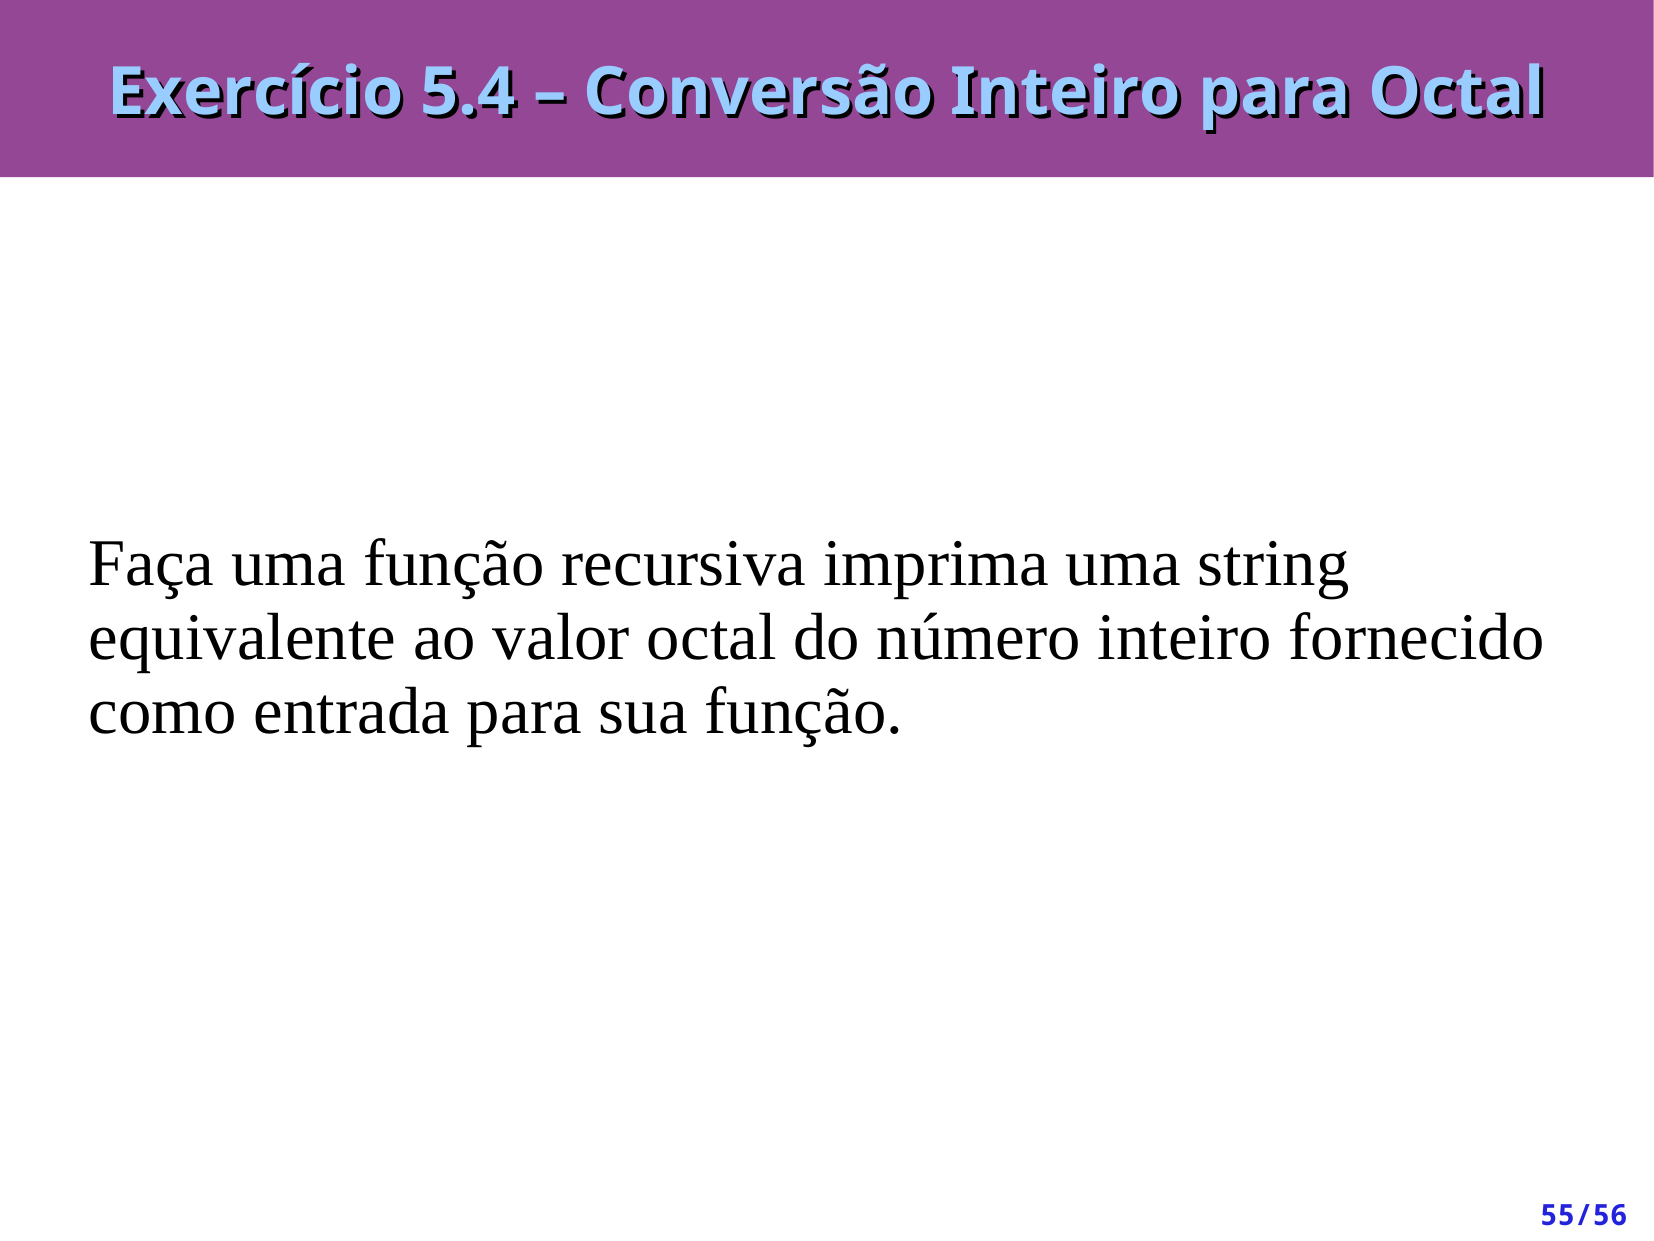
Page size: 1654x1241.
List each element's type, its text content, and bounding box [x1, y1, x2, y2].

list Faça uma função recursiva imprima uma string equivalente ao valor octal do número inteiro fornecido como entrada para sua função. [88, 525, 1577, 934]
title Exercício 5.4 – Conversão Inteiro para Octal [0, 0, 1654, 178]
